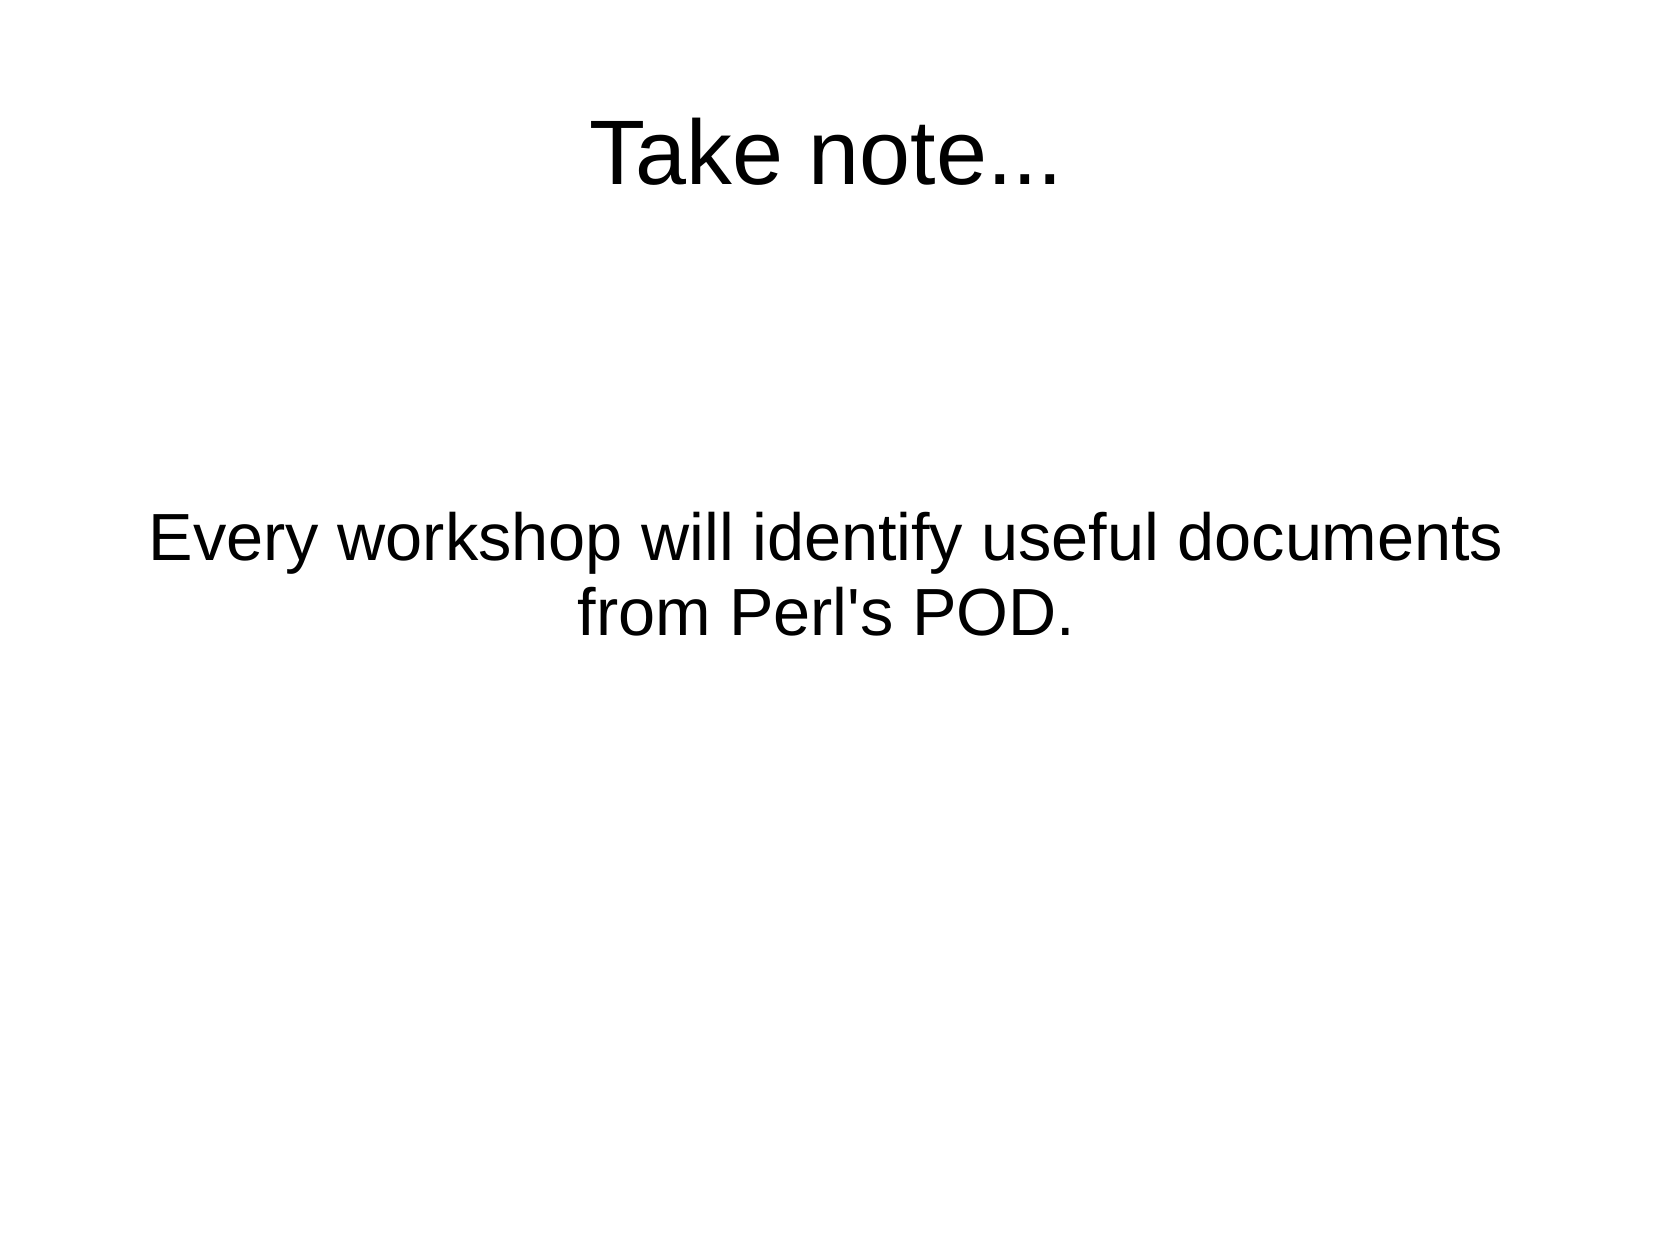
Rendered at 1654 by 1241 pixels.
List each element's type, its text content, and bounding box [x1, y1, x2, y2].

title Take note... [82, 49, 1571, 257]
subtitle Every workshop will identify useful documents from Perl's POD. [82, 290, 1571, 1010]
